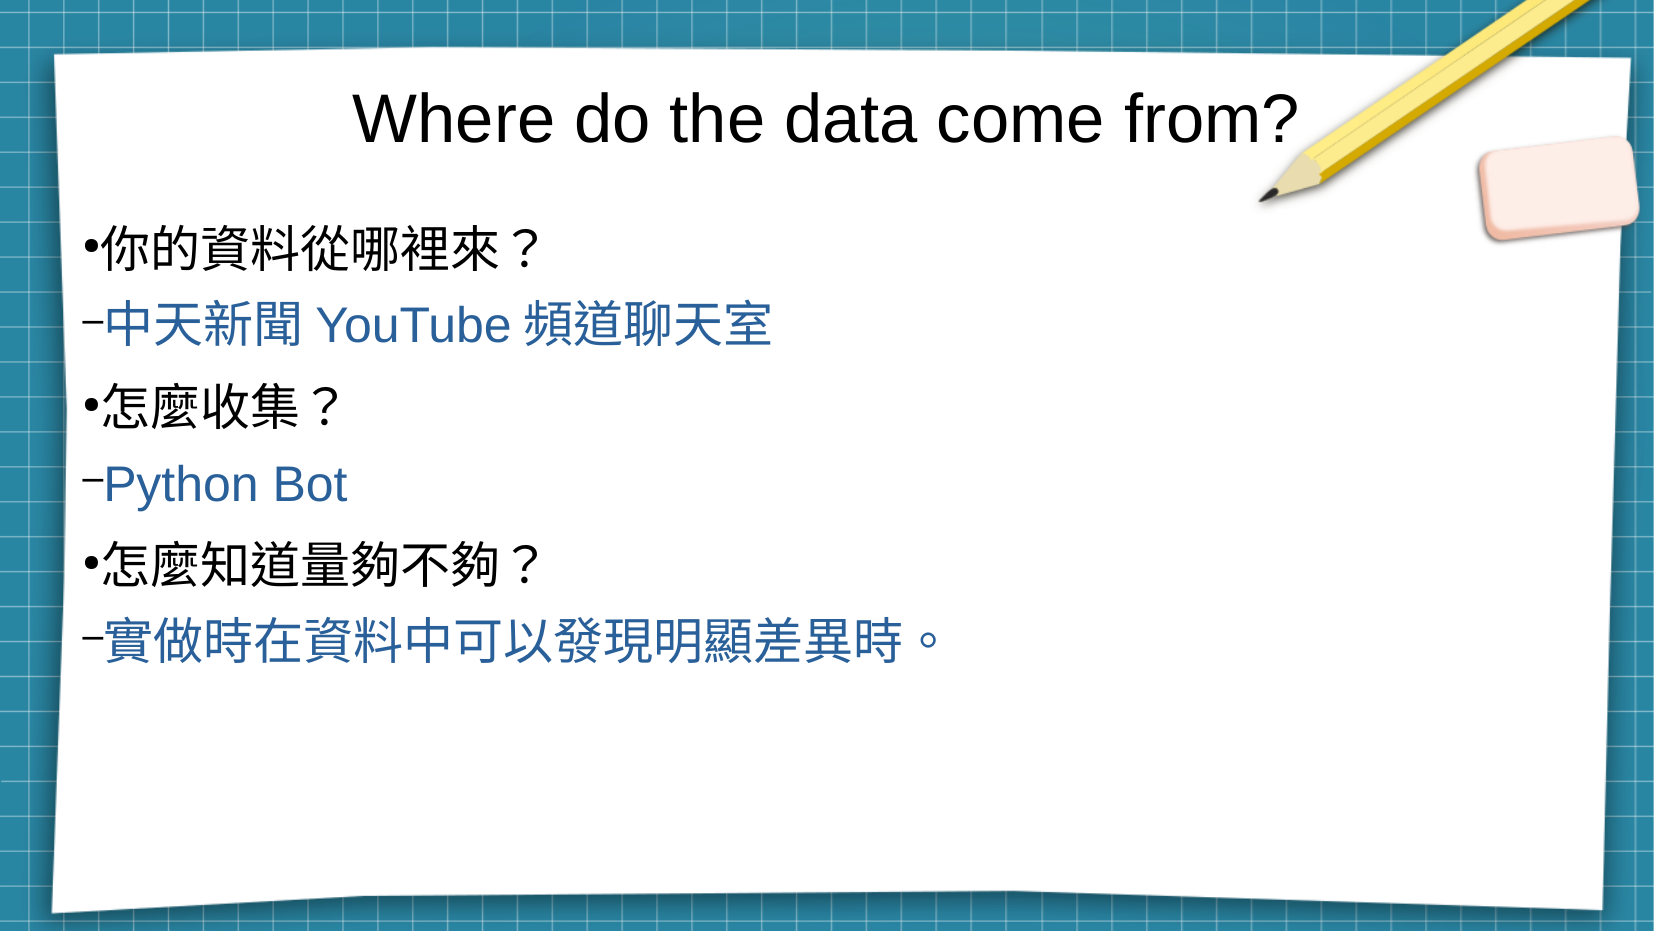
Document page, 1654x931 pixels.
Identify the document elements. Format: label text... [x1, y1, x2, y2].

title Where do the data come from? [82, 37, 1571, 193]
list 你的資料從哪裡來？ 中天新聞YouTube頻道聊天室 怎麼收集？ Python Bot 怎麼知道量夠不夠？ 實做時在資料中可以發現明顯差異時。 [82, 217, 1571, 758]
